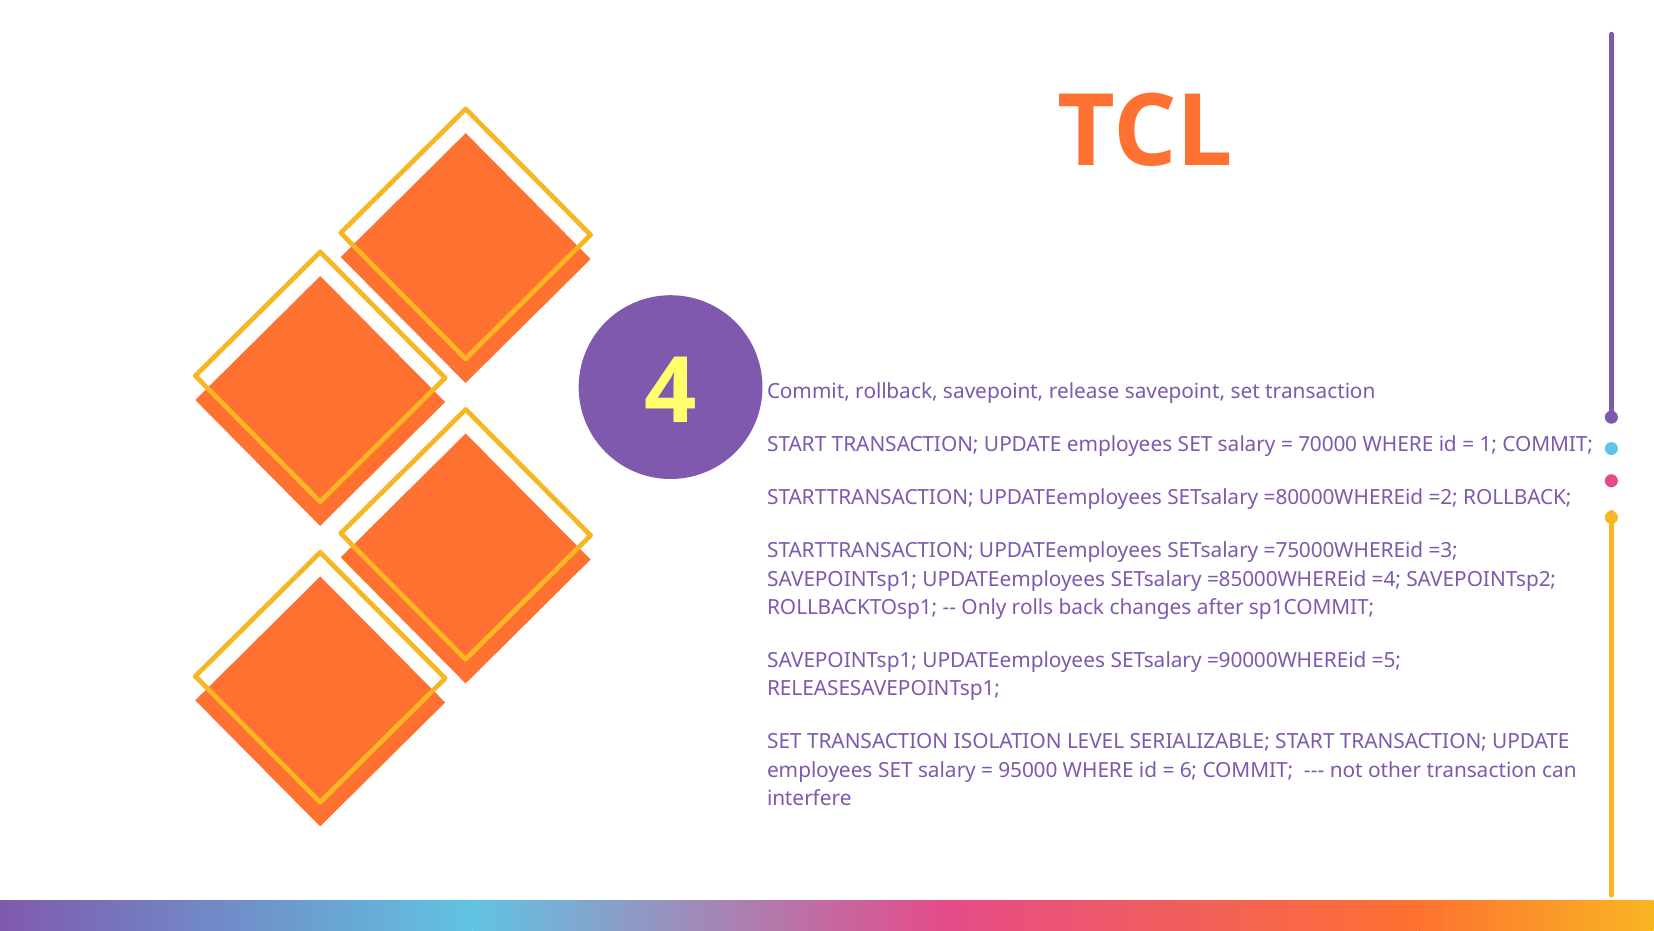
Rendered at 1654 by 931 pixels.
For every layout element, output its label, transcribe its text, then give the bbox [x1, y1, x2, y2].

title TCL [791, 37, 1501, 215]
text_box Commit, rollback, savepoint, release savepoint, set transaction START TRANSACTION; UPDATE employees SET salary = 70000 WHERE id = 1; COMMIT; STARTTRANSACTION; UPDATEemployees SETsalary =80000WHEREid =2; ROLLBACK; STARTTRANSACTION; UPDATEemployees SETsalary =75000WHEREid =3; SAVEPOINTsp1; UPDATEemployees SETsalary =85000WHEREid =4; SAVEPOINTsp2; ROLLBACKTOsp1; -- Only rolls back changes after sp1COMMIT; SAVEPOINTsp1; UPDATEemployees SETsalary =90000WHEREid =5; RELEASESAVEPOINTsp1; SET TRANSACTION ISOLATION LEVEL SERIALIZABLE; START TRANSACTION; UPDATE employees SET salary = 95000 WHERE id = 6; COMMIT; --- not other transaction can interfere [752, 368, 1615, 931]
text_box 4 [578, 295, 761, 479]
